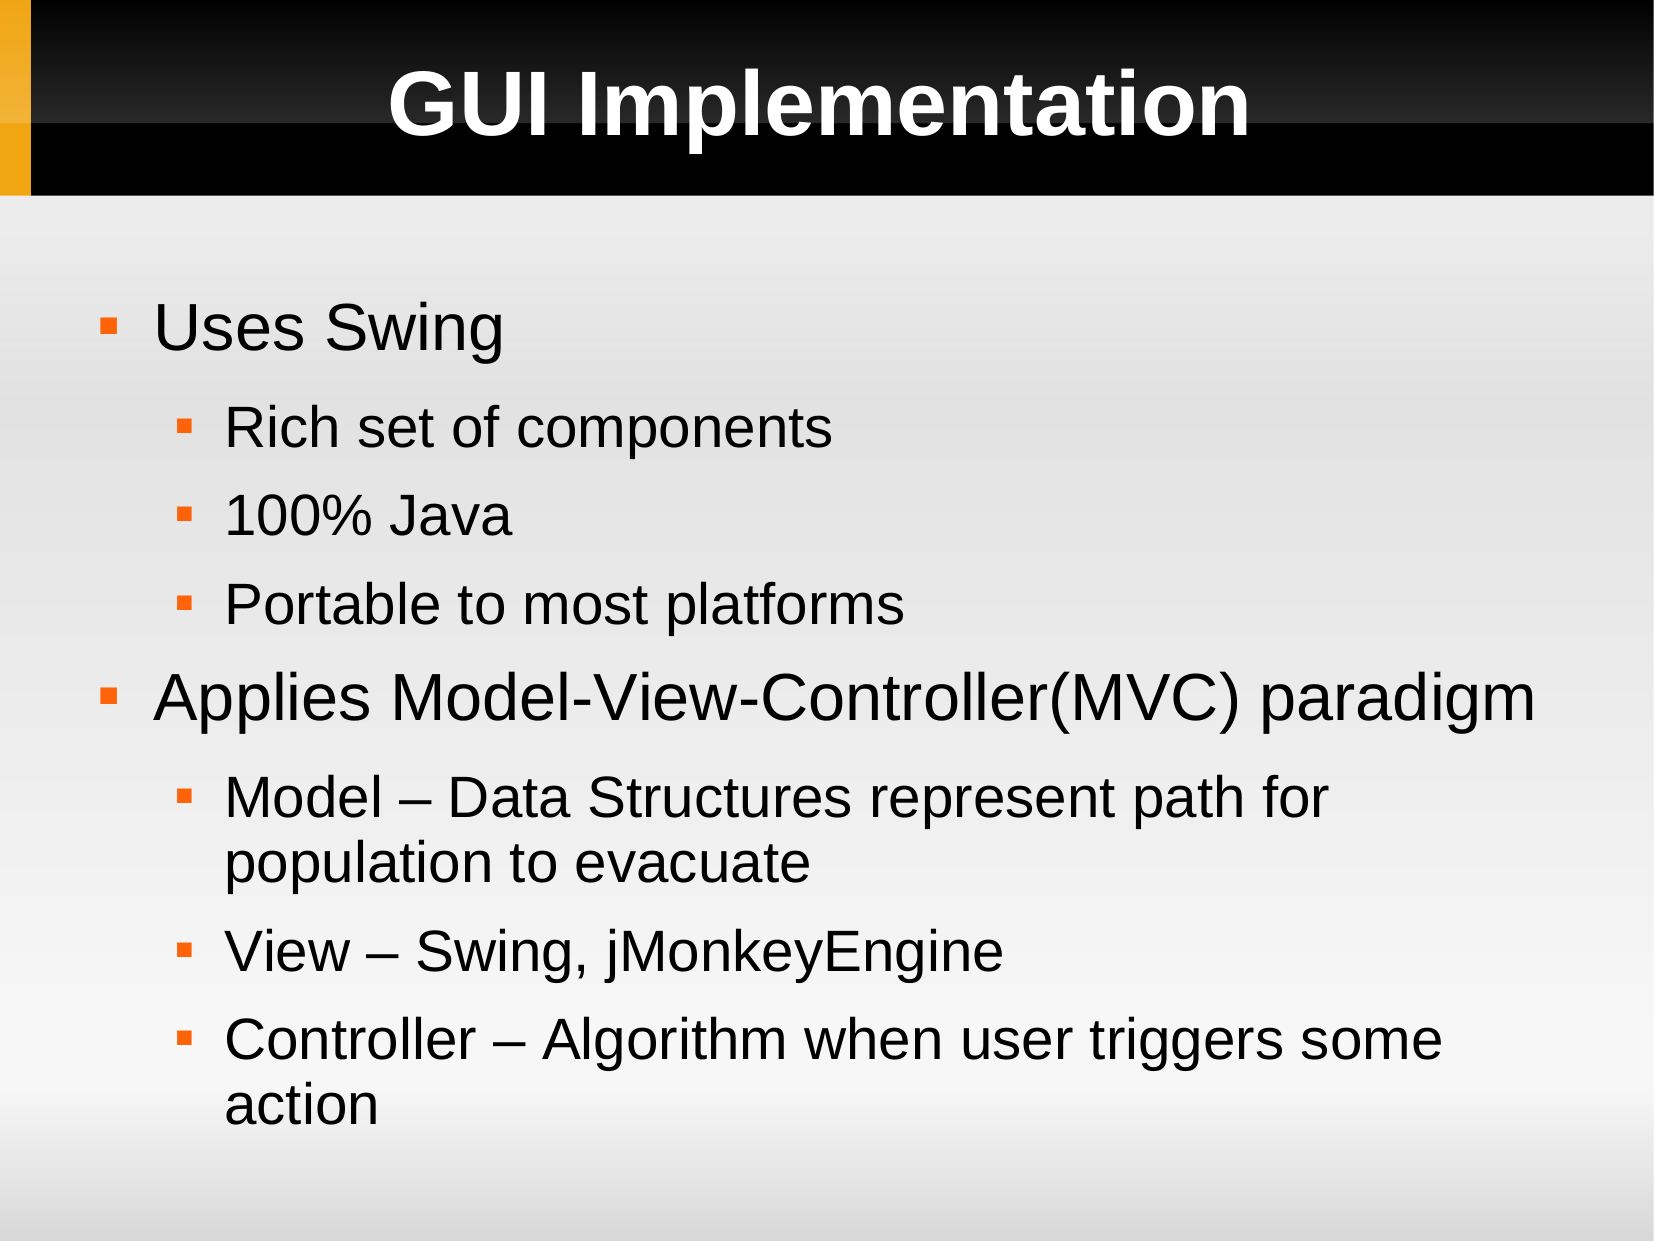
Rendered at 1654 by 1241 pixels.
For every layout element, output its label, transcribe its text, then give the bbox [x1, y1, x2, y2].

title GUI Implementation [76, 0, 1565, 208]
list Uses Swing Rich set of components 100% Java Portable to most platforms Applies Model-View-Controller(MVC) paradigm Model – Data Structures represent path for population to evacuate View – Swing, jMonkeyEngine Controller – Algorithm when user triggers some action [82, 290, 1571, 1138]
picture [0, 0, 1654, 1241]
